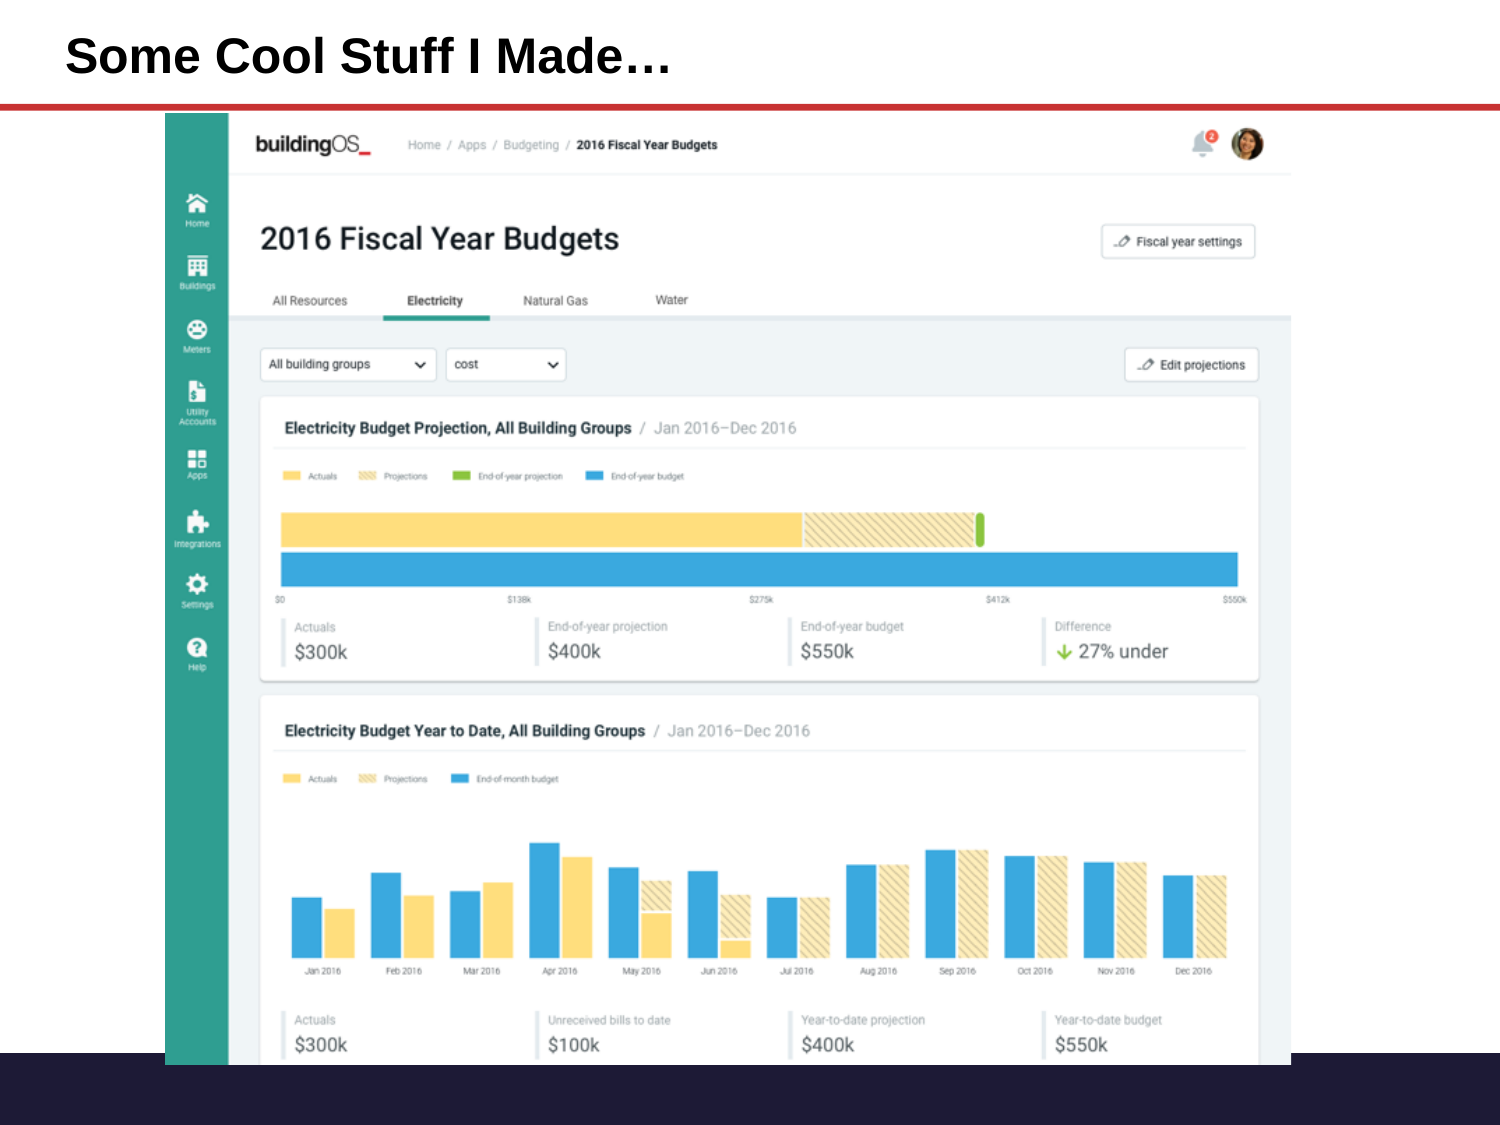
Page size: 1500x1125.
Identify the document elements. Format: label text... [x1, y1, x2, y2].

picture [165, 113, 1292, 1066]
title Some Cool Stuff I Made… [50, 0, 948, 108]
